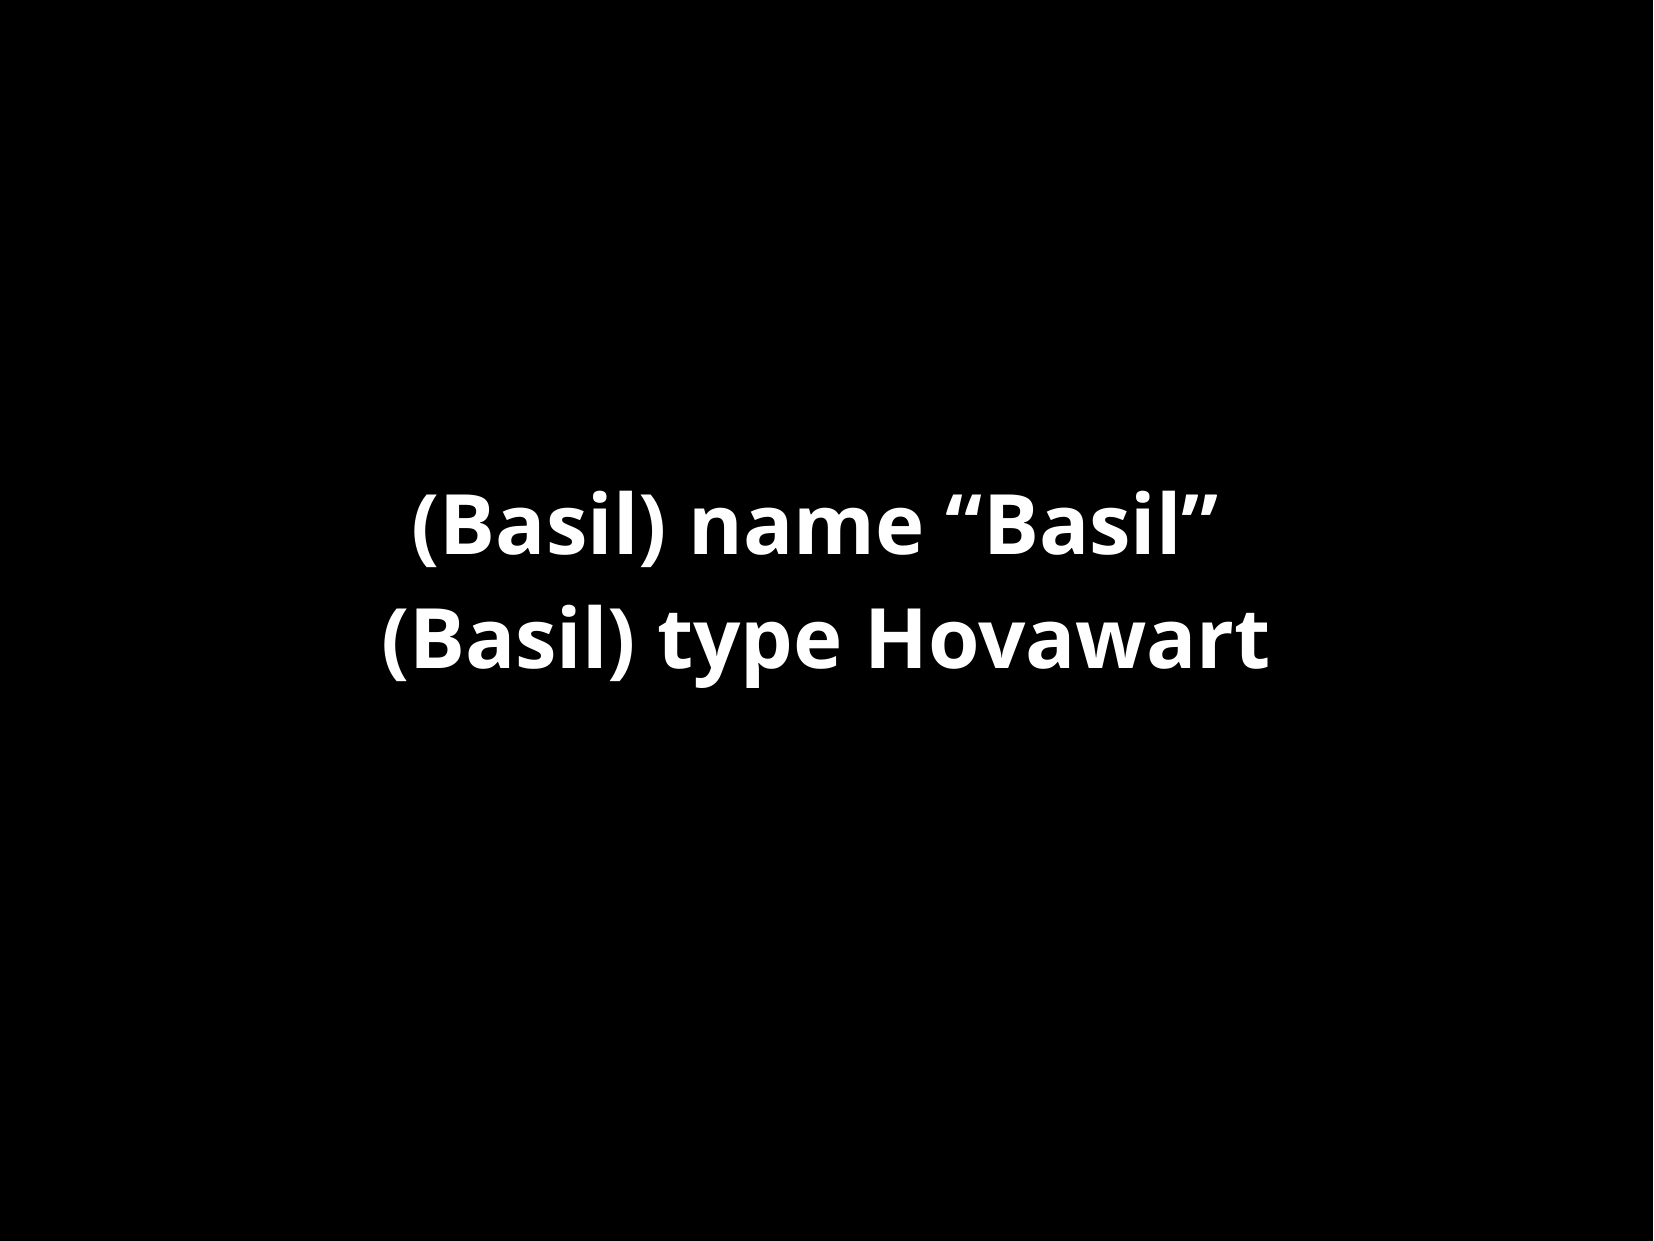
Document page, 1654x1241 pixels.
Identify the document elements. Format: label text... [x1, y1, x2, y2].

subtitle (Basil) name “Basil” (Basil) type Hovawart [82, 49, 1571, 1109]
